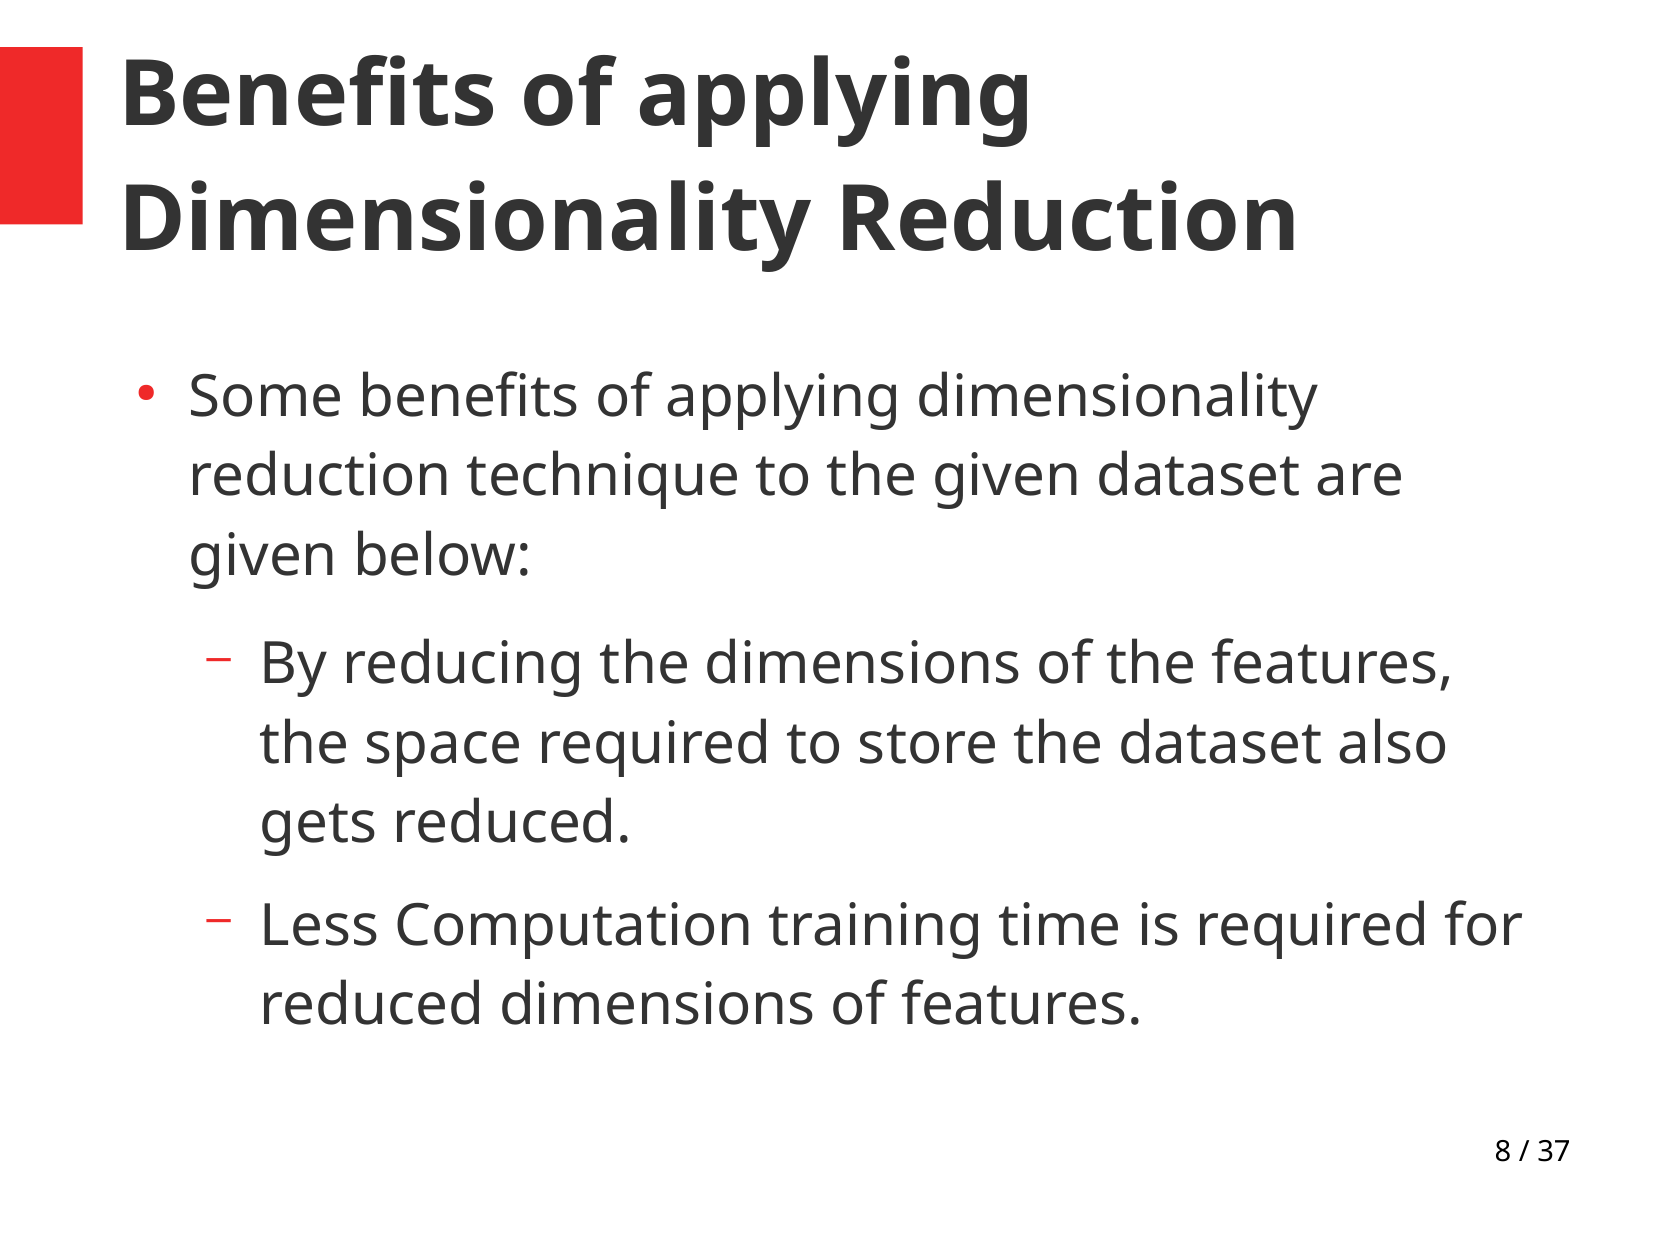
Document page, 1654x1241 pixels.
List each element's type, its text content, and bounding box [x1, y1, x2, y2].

list Some benefits of applying dimensionality reduction technique to the given dataset are given below: By reducing the dimensions of the features, the space required to store the dataset also gets reduced. Less Computation training time is required for reduced dimensions of features. [118, 354, 1536, 1074]
title Benefits of applying Dimensionality Reduction [118, 28, 1571, 278]
